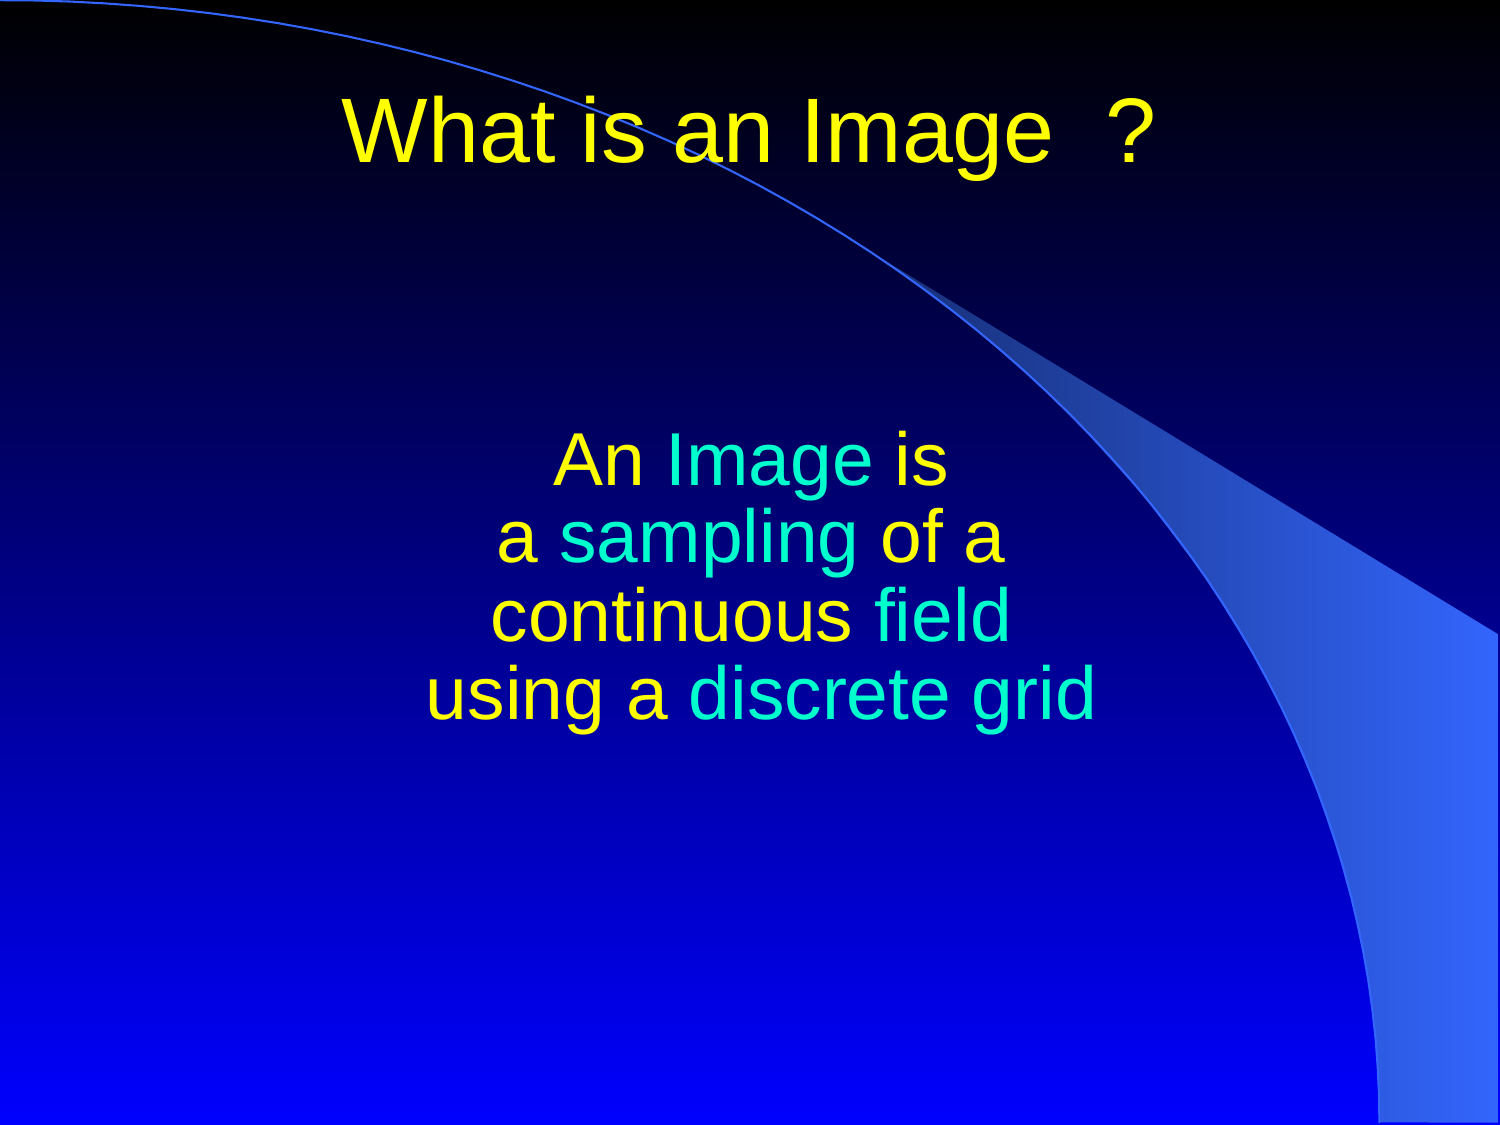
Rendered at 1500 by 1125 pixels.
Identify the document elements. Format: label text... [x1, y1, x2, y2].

title What is an Image ? [112, 17, 1388, 245]
text_box An Image is a sampling of a continuous field using a discrete grid [117, 278, 1406, 879]
